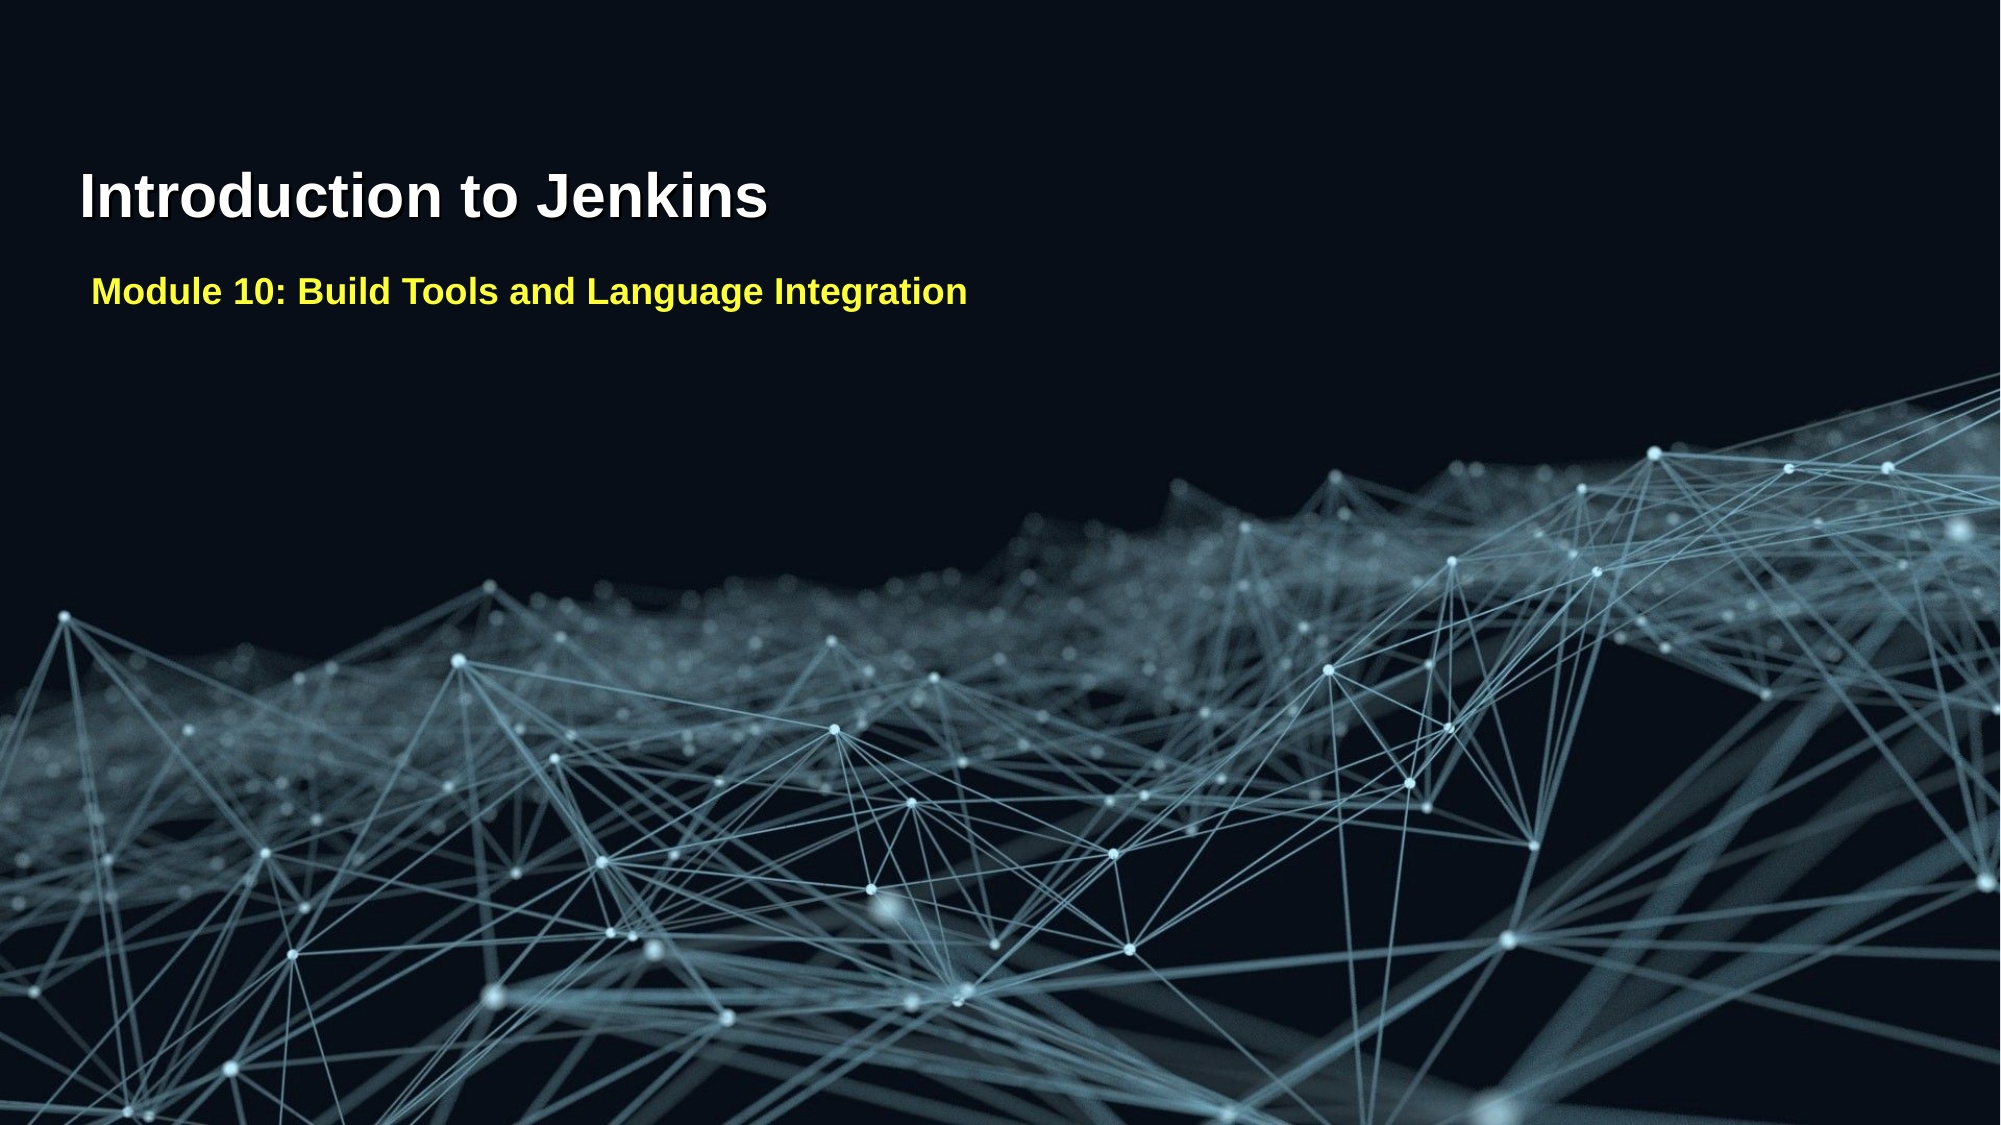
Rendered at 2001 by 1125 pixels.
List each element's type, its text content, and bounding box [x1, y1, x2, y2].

text_box Module 10: Build Tools and Language Integration [76, 259, 1093, 320]
text_box Introduction to Jenkins [64, 153, 1004, 239]
picture [0, 0, 2001, 1125]
